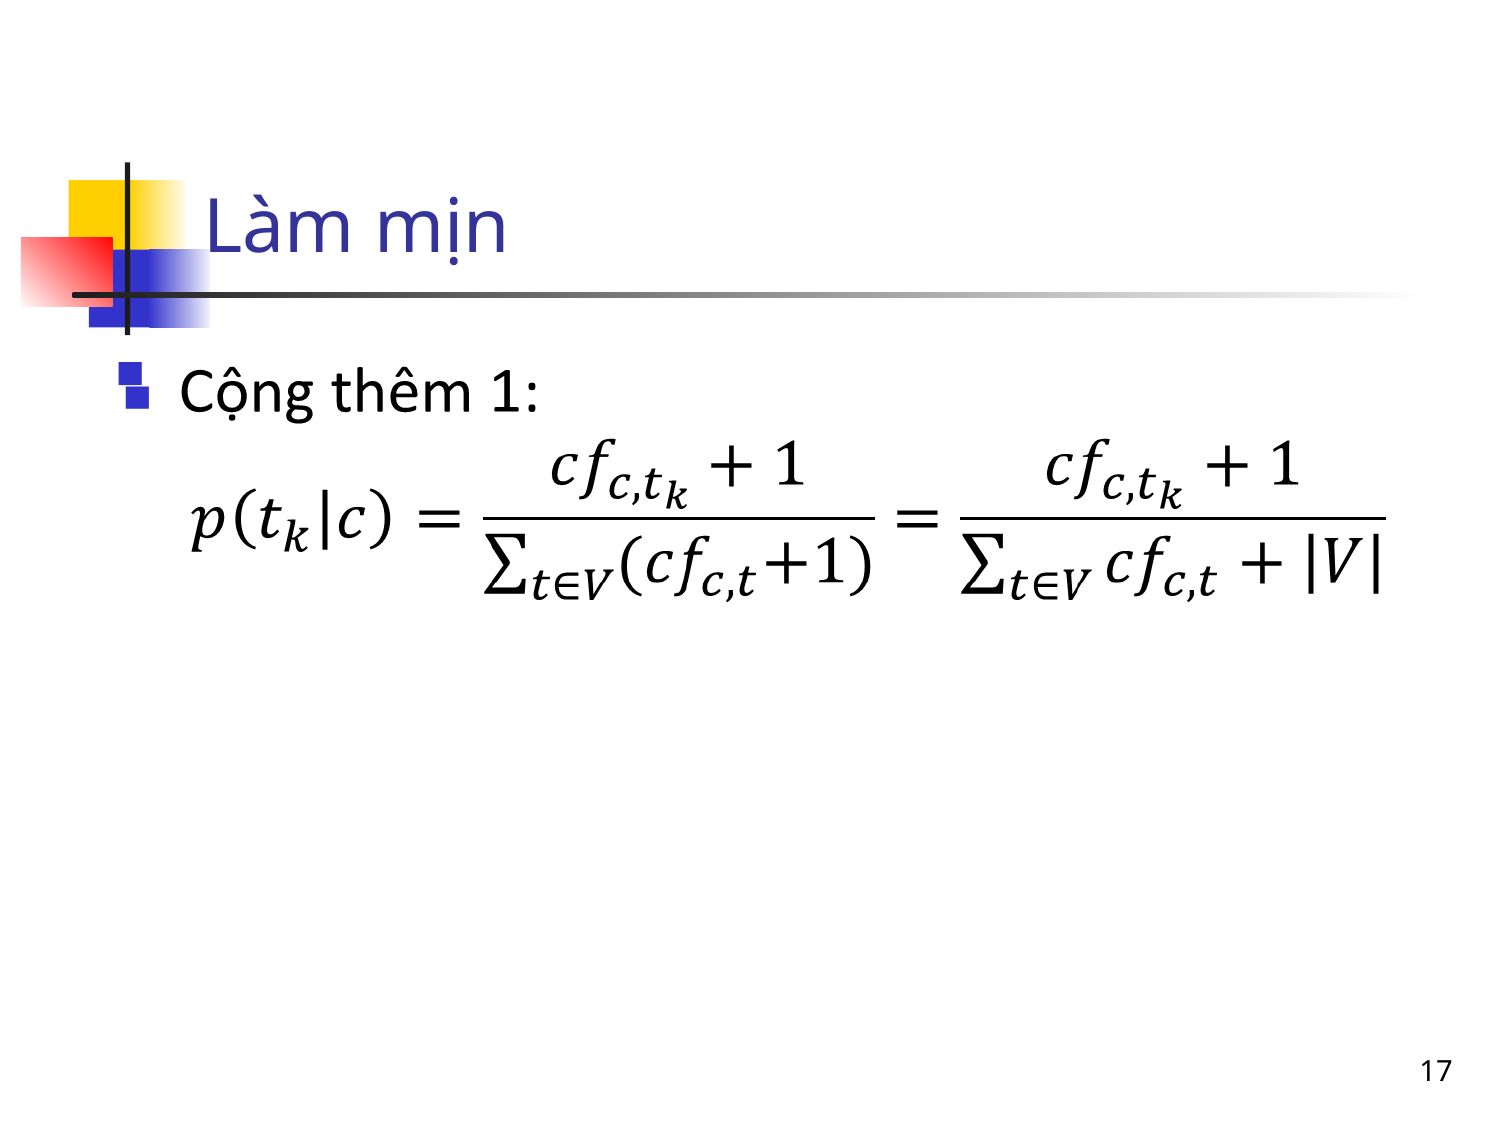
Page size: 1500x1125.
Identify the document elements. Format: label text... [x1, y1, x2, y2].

slide_number <number> [1155, 1024, 1468, 1100]
title Làm mịn [188, 35, 1468, 275]
list [100, 331, 1469, 1025]
